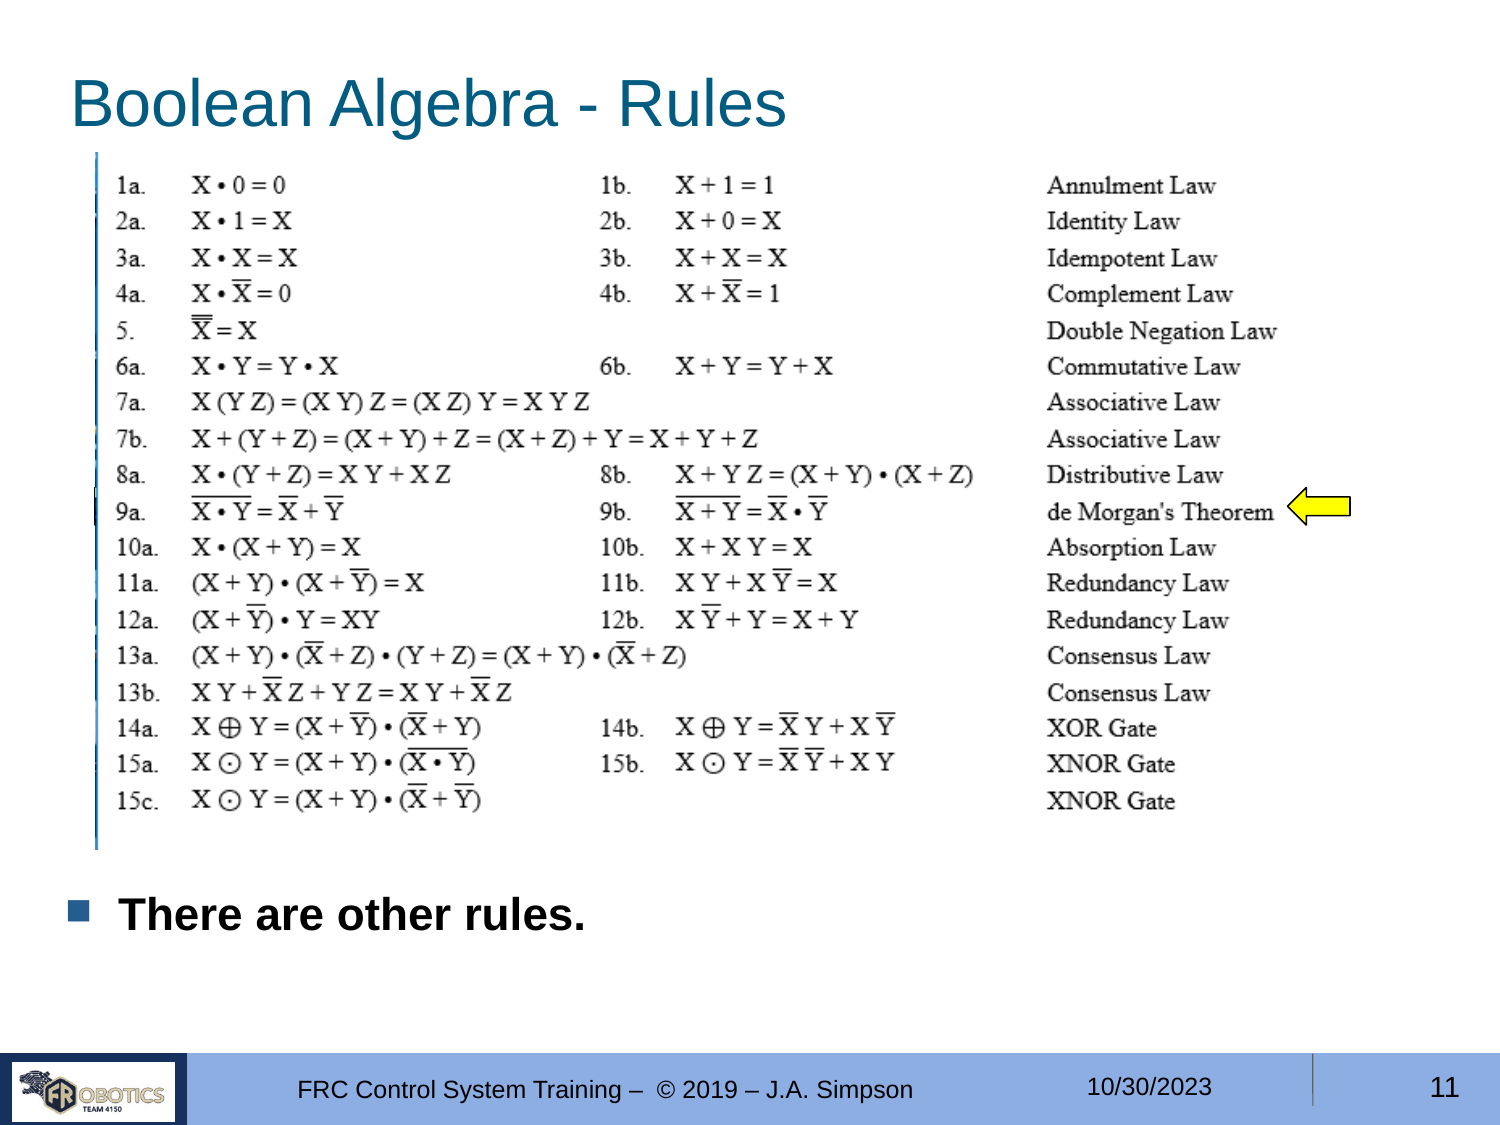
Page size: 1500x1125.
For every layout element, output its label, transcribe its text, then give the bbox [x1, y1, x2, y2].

text_box [1287, 487, 1351, 526]
footer FRC Control System Training – © 2019 – J.A. Simpson [225, 1074, 988, 1103]
list There are other rules. [55, 877, 1340, 973]
slide_number <number> [1337, 1072, 1475, 1100]
title Boolean Algebra - Rules [55, 52, 1443, 148]
picture [12, 1062, 175, 1122]
picture [95, 152, 1325, 850]
slide_number 10/30/2023 [1012, 1071, 1288, 1100]
